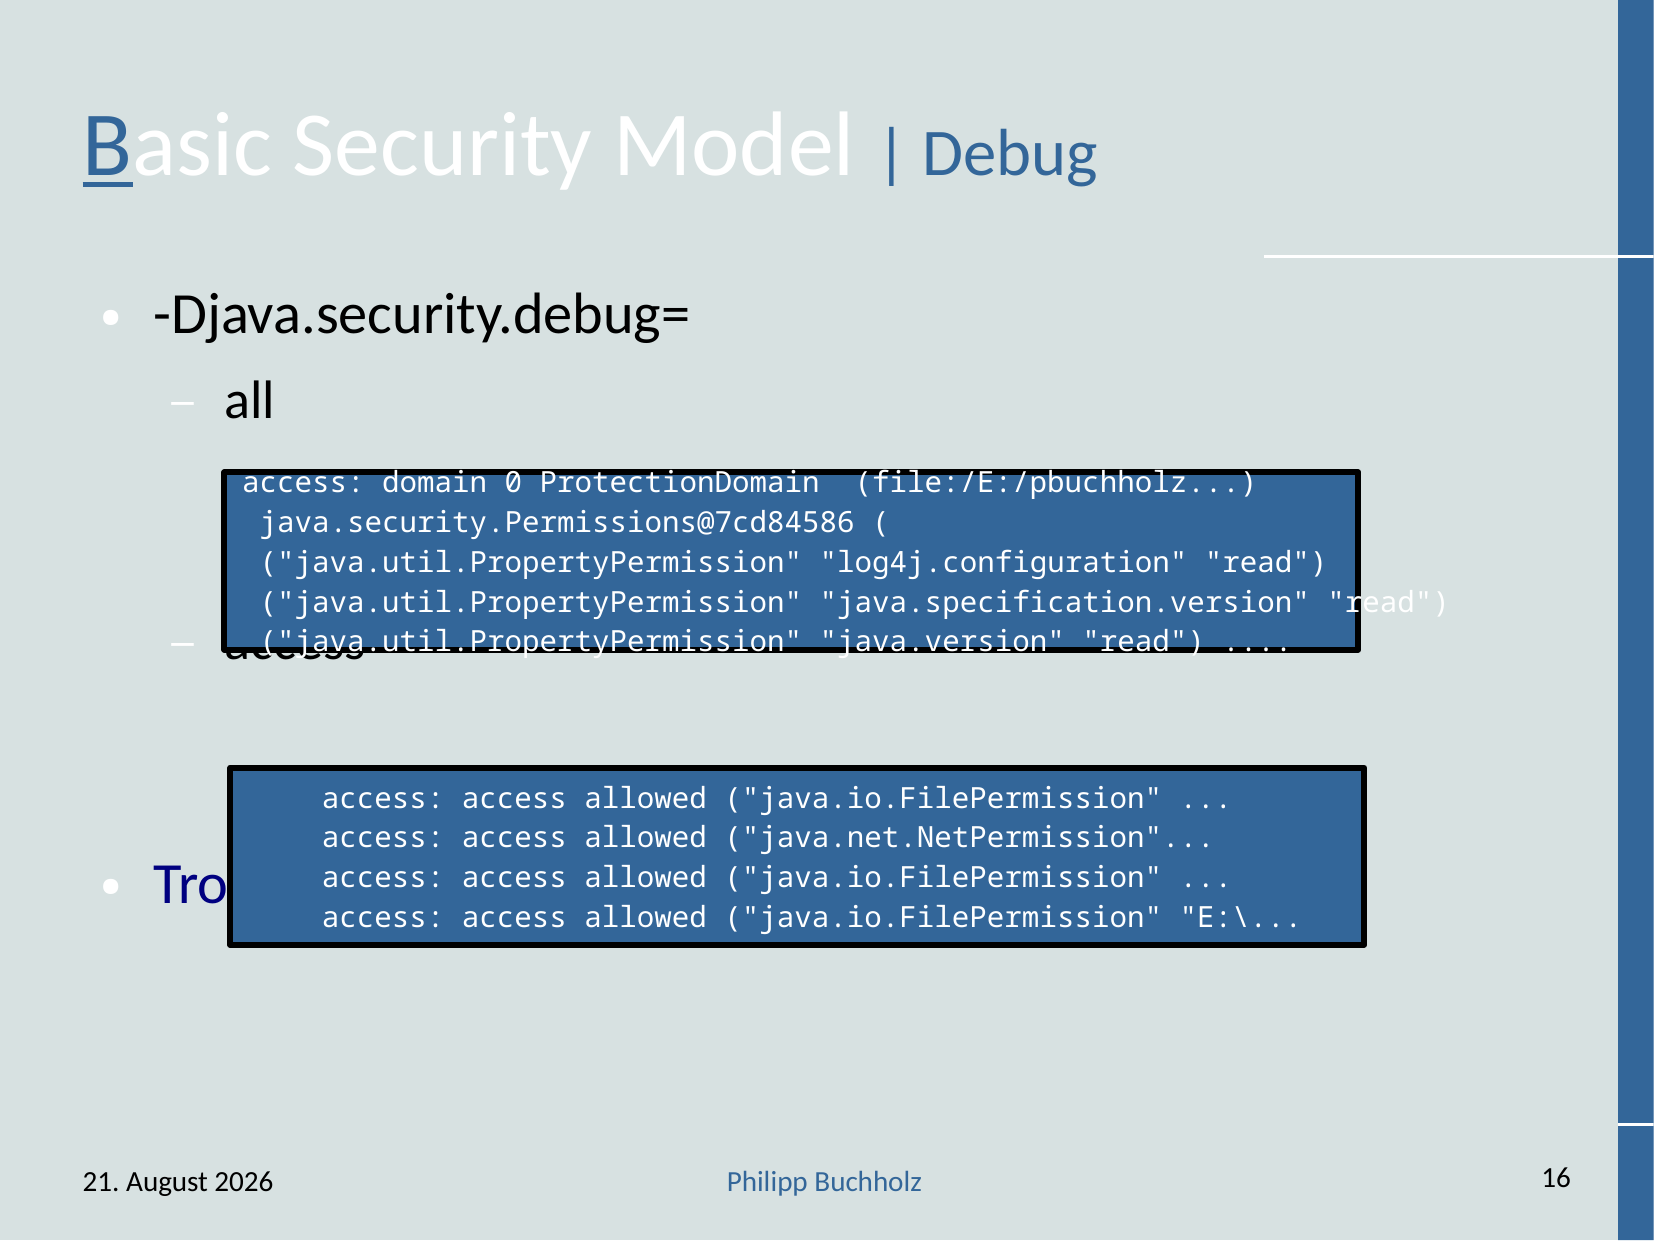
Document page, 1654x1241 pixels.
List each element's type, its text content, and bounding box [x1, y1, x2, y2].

text_box access: access allowed ("java.io.FilePermission" ... access: access allowed ("java.net.NetPermission"... access: access allowed ("java.io.FilePermission" ... access: access allowed ("java.io.FilePermission" "E:\... [230, 767, 1365, 945]
text_box access: domain 0 ProtectionDomain (file:/E:/pbuchholz...) java.security.Permissions@7cd84586 ( ("java.util.PropertyPermission" "log4j.configuration" "read") ("java.util.PropertyPermission" "java.specification.version" "read") ("java.util.PropertyPermission" "java.version" "read") .... [224, 472, 1359, 650]
title Basic Security Model | Debug [82, 40, 1571, 266]
list -Djava.security.debug= all access Troubleshooting Security [82, 290, 1571, 1109]
